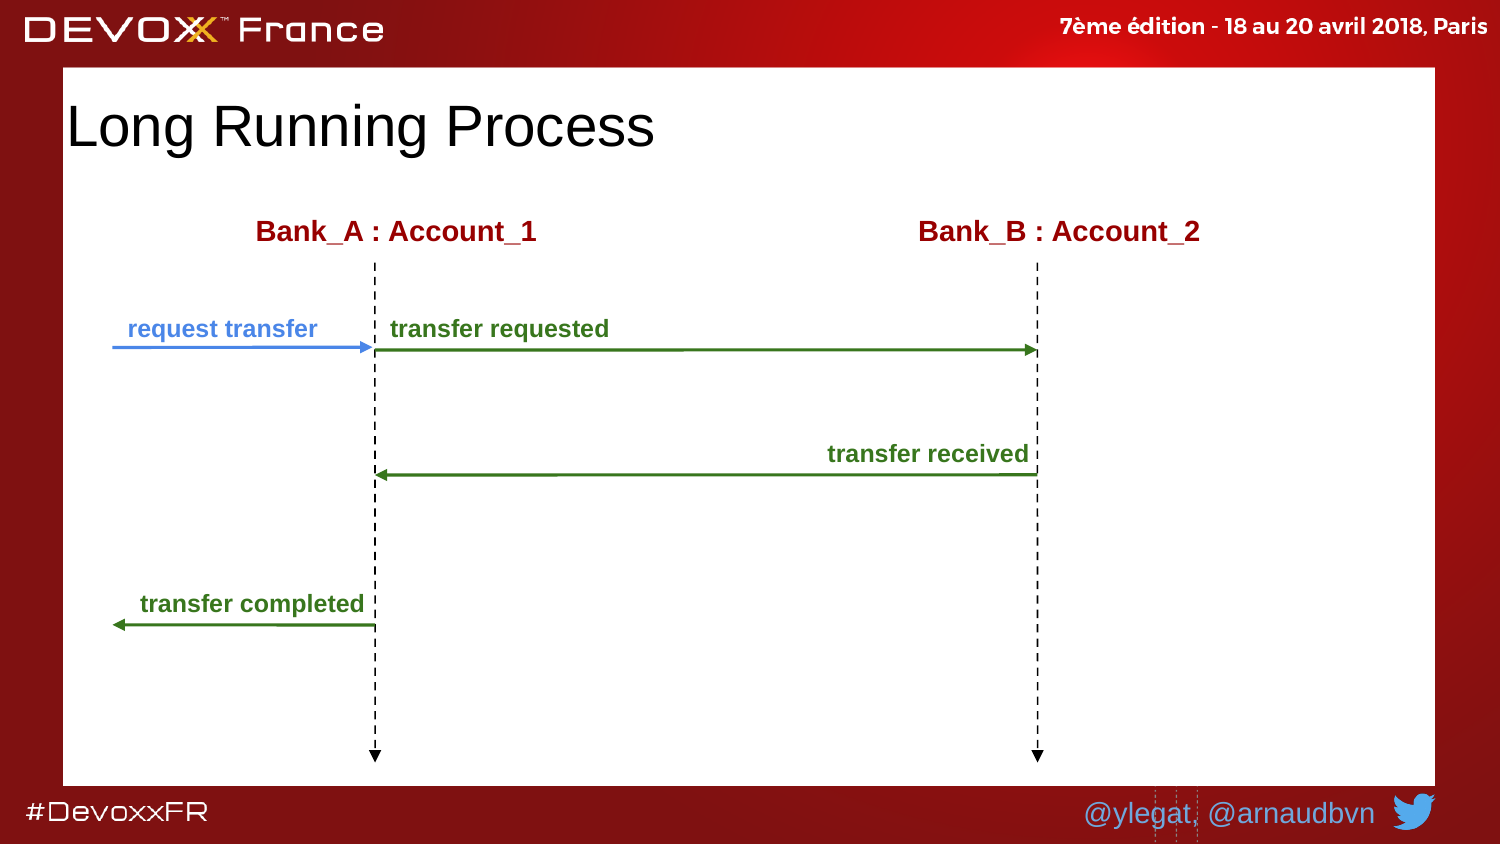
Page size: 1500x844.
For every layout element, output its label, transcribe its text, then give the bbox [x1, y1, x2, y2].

text_box request transfer [112, 297, 354, 345]
text_box Bank_B : Account_2 [903, 197, 1241, 250]
text_box transfer completed [125, 572, 388, 625]
text_box transfer received [812, 422, 1050, 475]
title Long Running Process [51, 72, 1449, 167]
text_box Bank_A : Account_1 [240, 197, 579, 250]
text_box @ylegat, @arnaudbvn [1068, 779, 1399, 844]
picture [0, 0, 1500, 844]
text_box transfer requested [375, 297, 638, 350]
